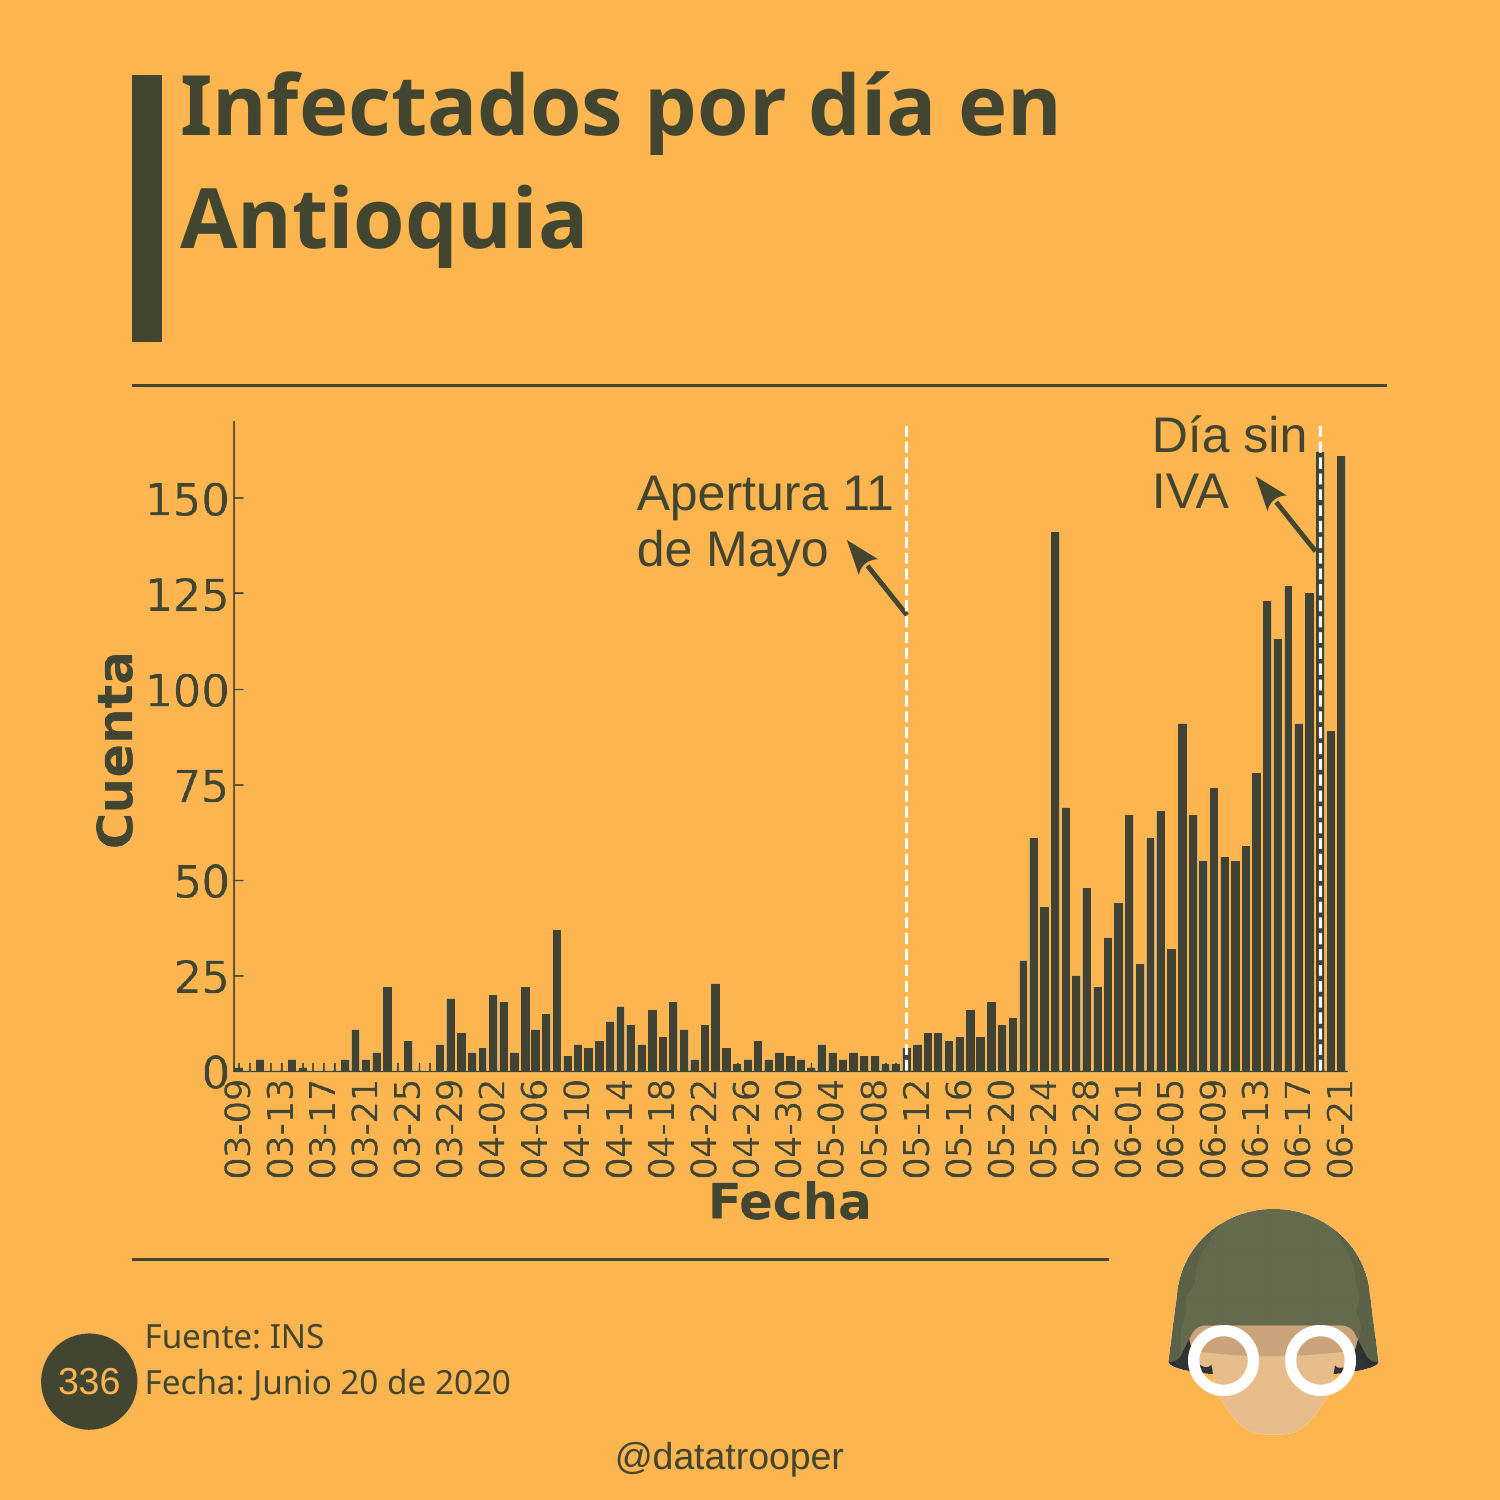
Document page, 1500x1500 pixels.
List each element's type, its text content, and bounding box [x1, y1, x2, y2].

picture [92, 421, 1410, 1500]
title Infectados por día en Antioquia [180, 64, 1351, 255]
title Día sin IVA [1151, 379, 1332, 547]
